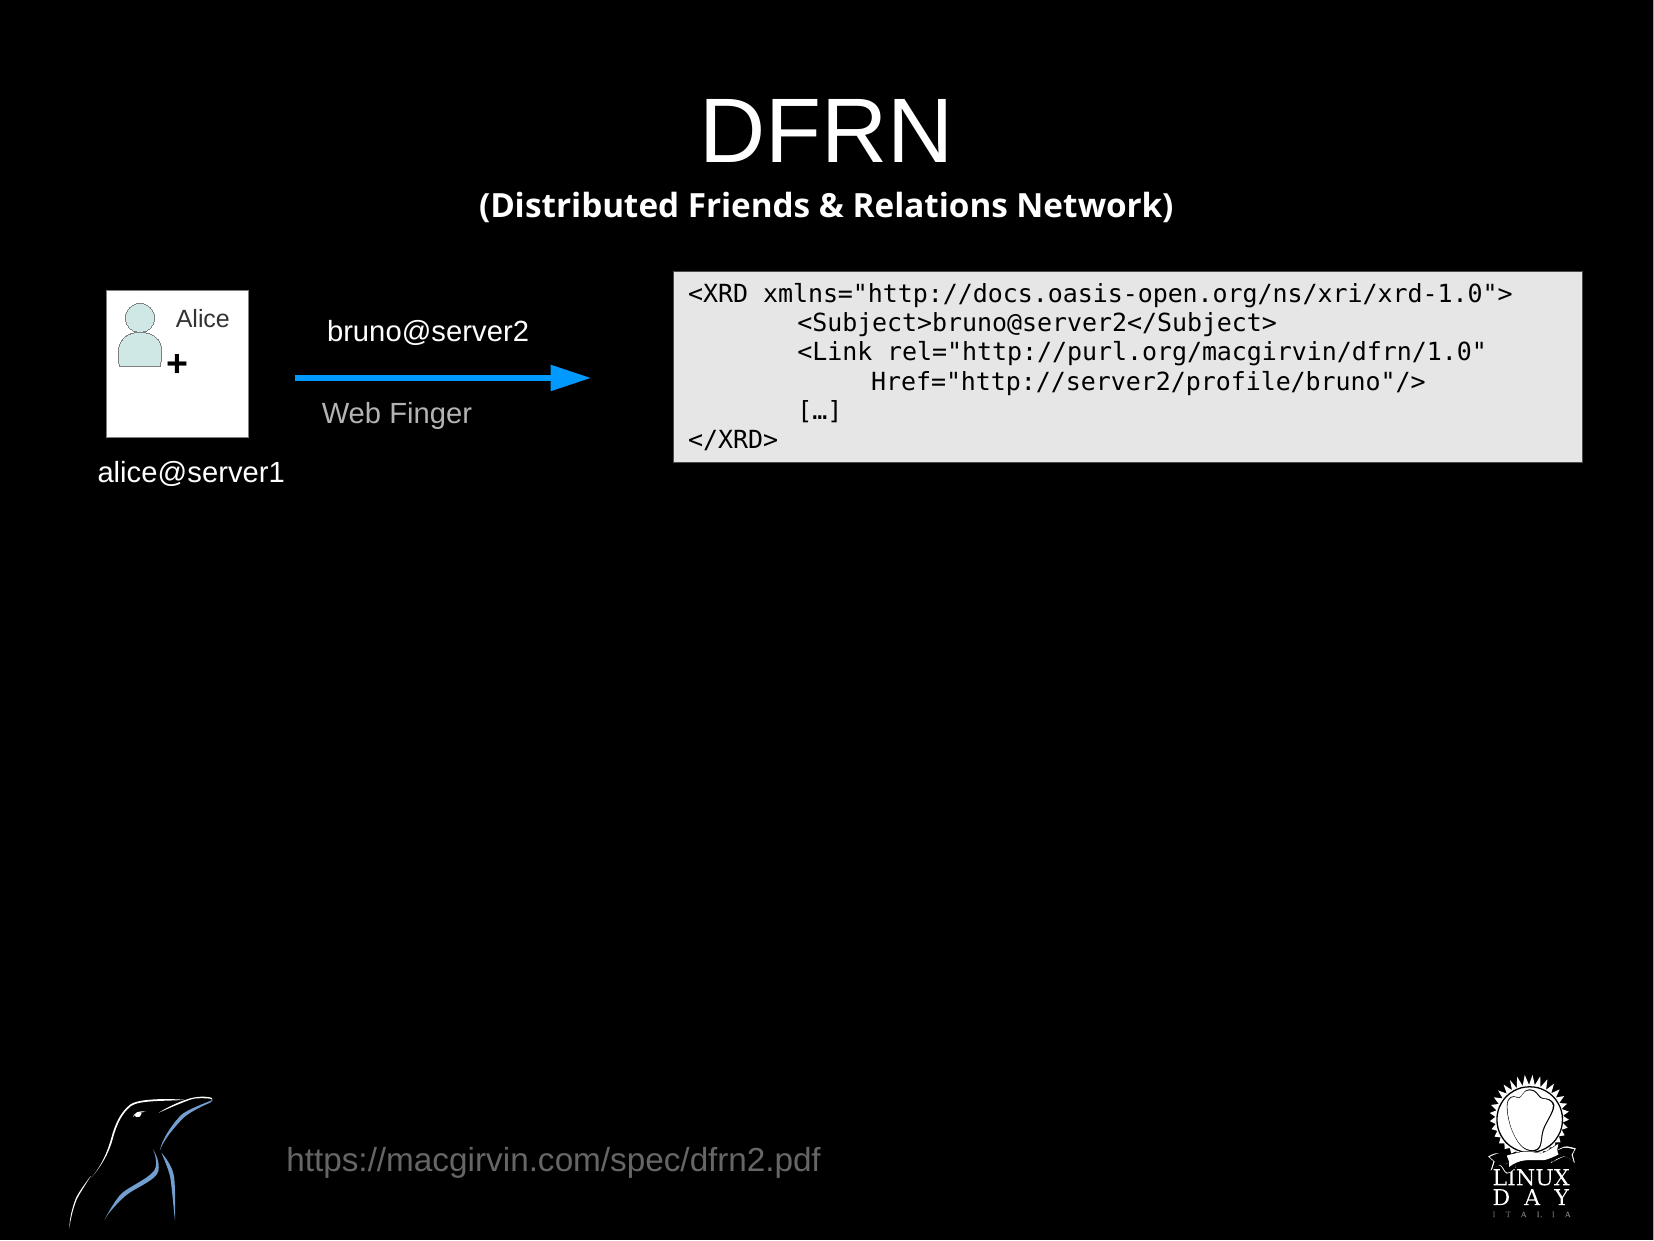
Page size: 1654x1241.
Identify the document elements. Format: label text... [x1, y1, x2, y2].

text_box bruno@server2 [312, 307, 615, 355]
title DFRN (Distributed Friends & Relations Network) [82, 49, 1571, 257]
text_box alice@server1 [82, 448, 371, 497]
text_box + [106, 290, 249, 438]
text_box <XRD xmlns="http://docs.oasis-open.org/ns/xri/xrd-1.0"> <Subject>bruno@server2</Subject> <Link rel="http://purl.org/macgirvin/dfrn/1.0" Href="http://server2/profile/bruno"/> […] </XRD> [673, 271, 1583, 463]
text_box Alice [160, 297, 245, 341]
text_box [118, 303, 162, 367]
list [82, 290, 1571, 1010]
text_box https://macgirvin.com/spec/dfrn2.pdf [271, 1133, 1441, 1186]
text_box Web Finger [307, 389, 559, 438]
